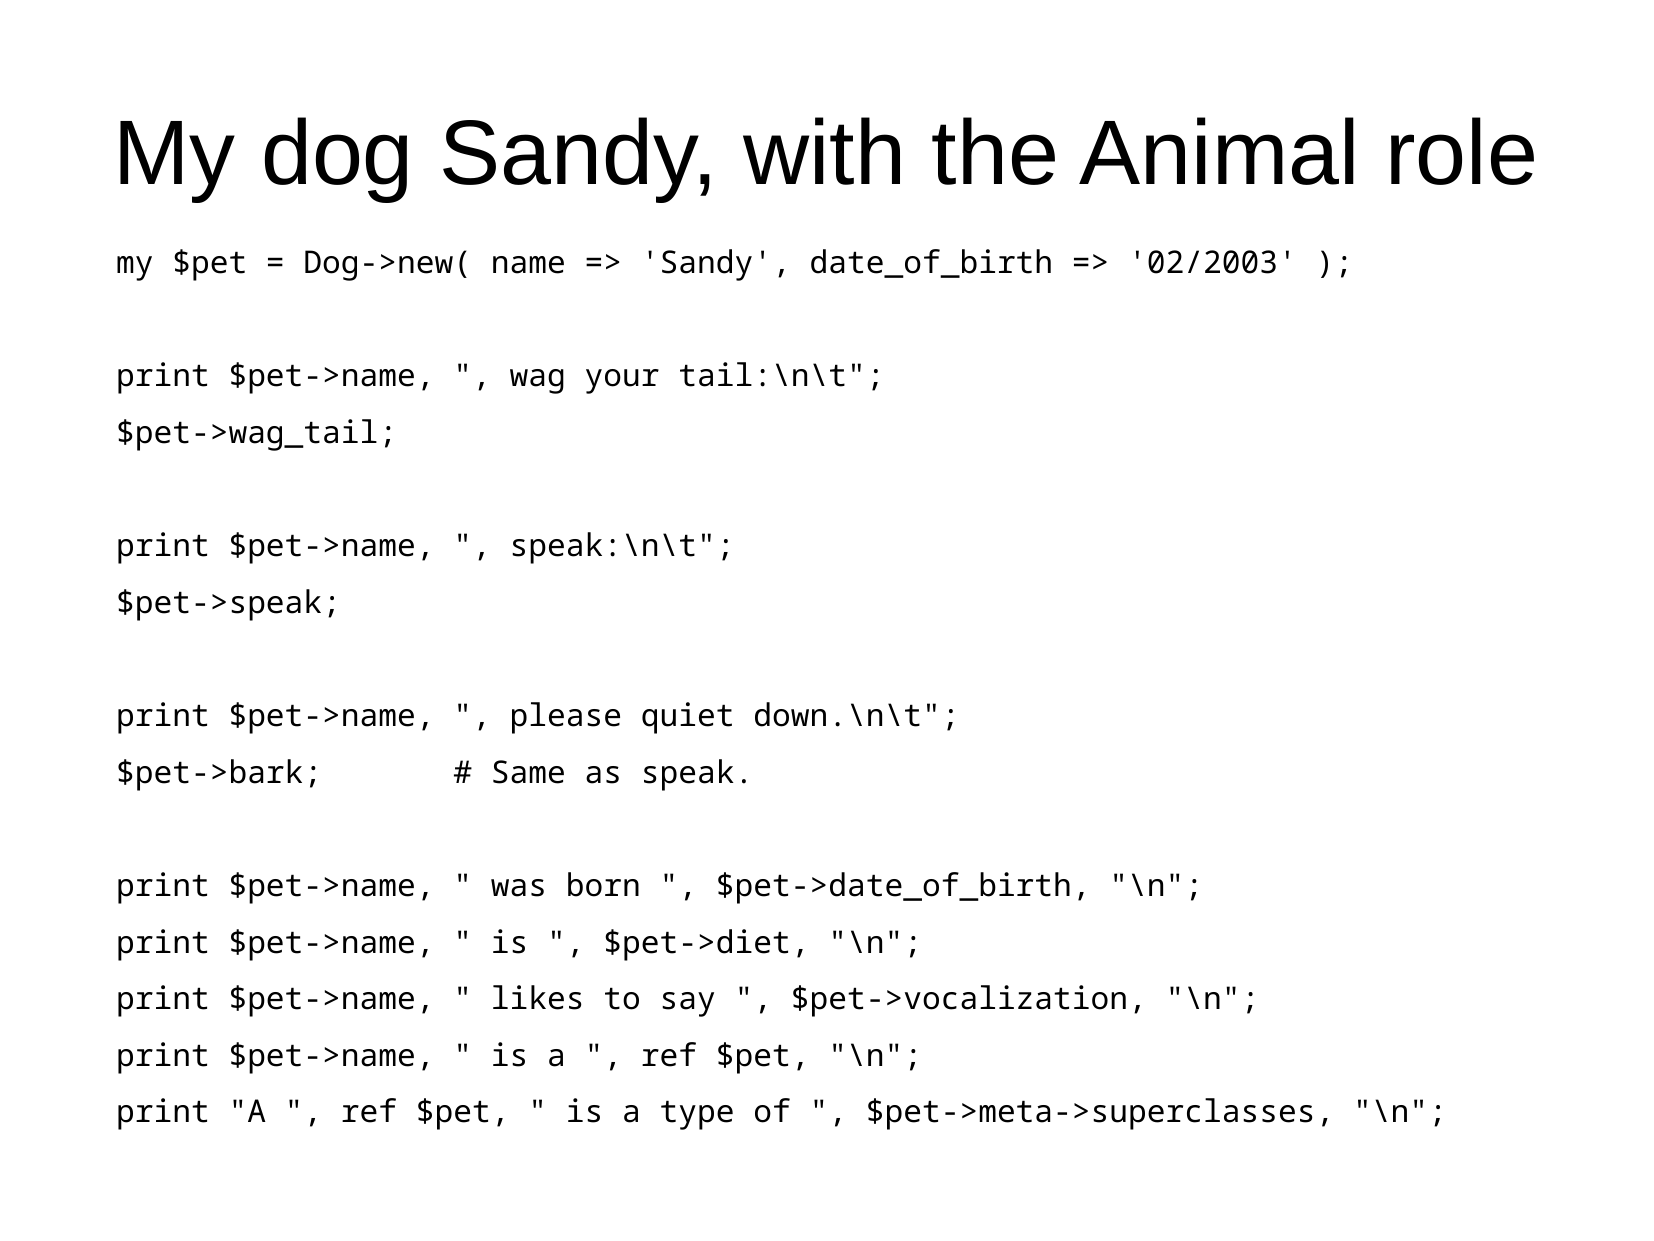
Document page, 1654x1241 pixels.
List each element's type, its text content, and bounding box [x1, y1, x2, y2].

list my $pet = Dog->new( name => 'Sandy', date_of_birth => '02/2003' ); print $pet->name, ", wag your tail:\n\t"; $pet->wag_tail; print $pet->name, ", speak:\n\t"; $pet->speak; print $pet->name, ", please quiet down.\n\t"; $pet->bark; # Same as speak. print $pet->name, " was born ", $pet->date_of_birth, "\n"; print $pet->name, " is ", $pet->diet, "\n"; print $pet->name, " likes to say ", $pet->vocalization, "\n"; print $pet->name, " is a ", ref $pet, "\n"; print "A ", ref $pet, " is a type of ", $pet->meta->superclasses, "\n"; [82, 240, 1571, 1141]
title My dog Sandy, with the Animal role [82, 49, 1571, 240]
